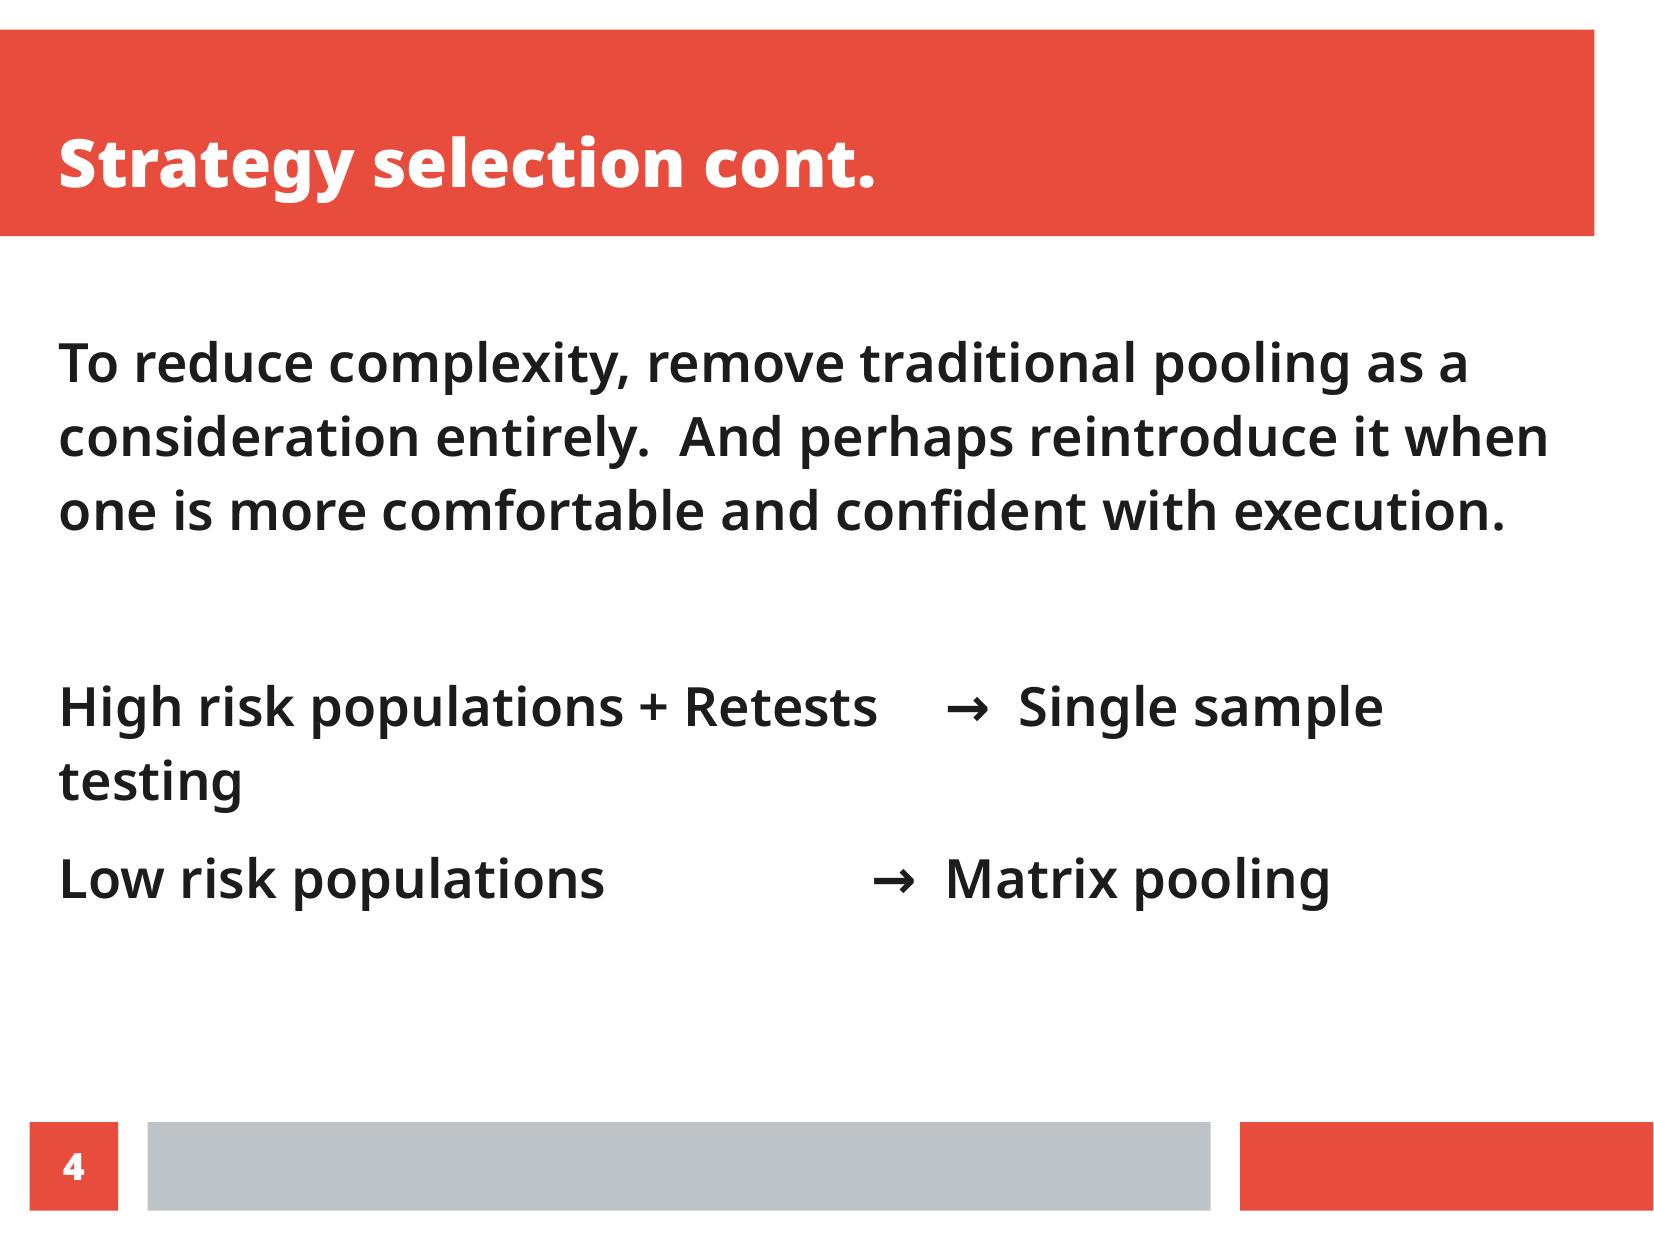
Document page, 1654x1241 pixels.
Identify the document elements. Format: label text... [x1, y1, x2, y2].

title Strategy selection cont. [59, 59, 1595, 207]
list To reduce complexity, remove traditional pooling as a consideration entirely. And perhaps reintroduce it when one is more comfortable and confident with execution. High risk populations + Retests → Single sample testing Low risk populations → Matrix pooling [59, 324, 1565, 1093]
